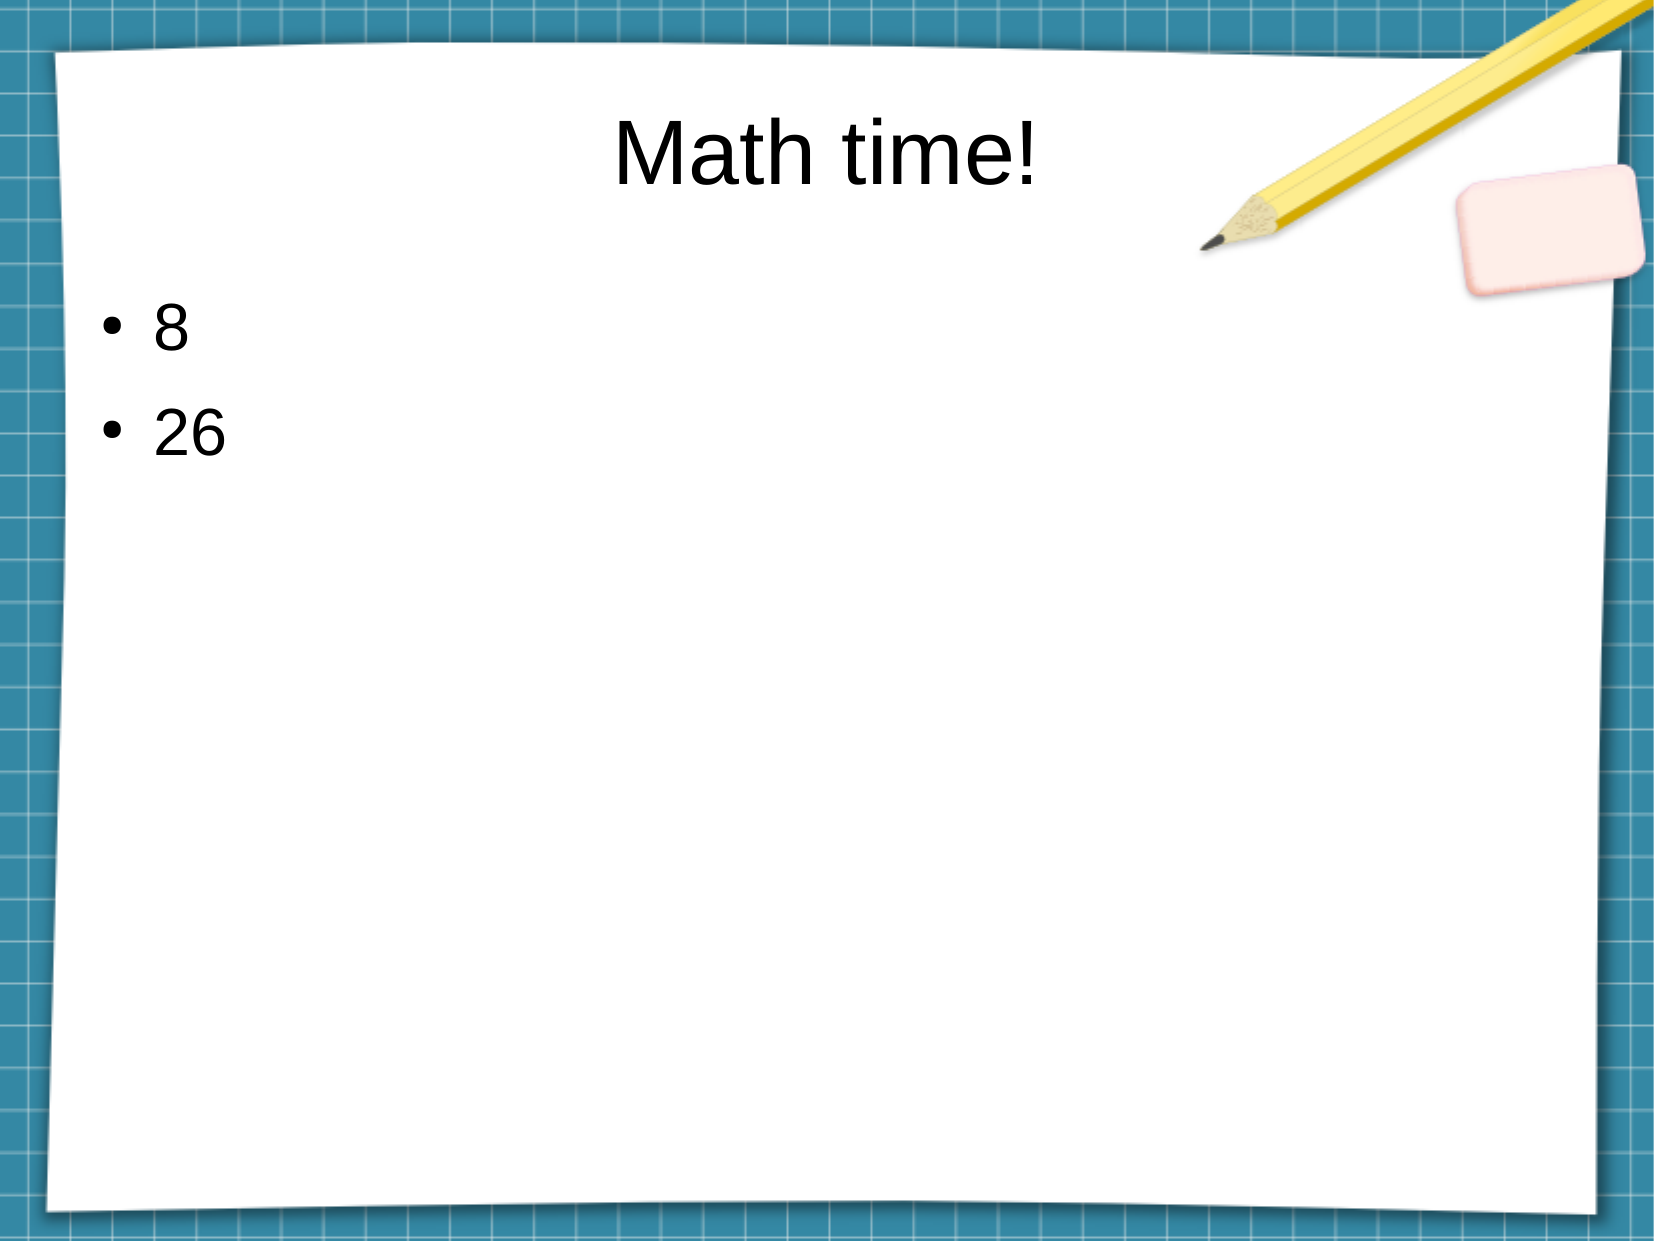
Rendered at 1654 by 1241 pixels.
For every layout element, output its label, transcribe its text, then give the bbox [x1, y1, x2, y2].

title Math time! [82, 49, 1571, 257]
list 8 26 [82, 290, 1571, 1010]
picture [0, 0, 1654, 1241]
